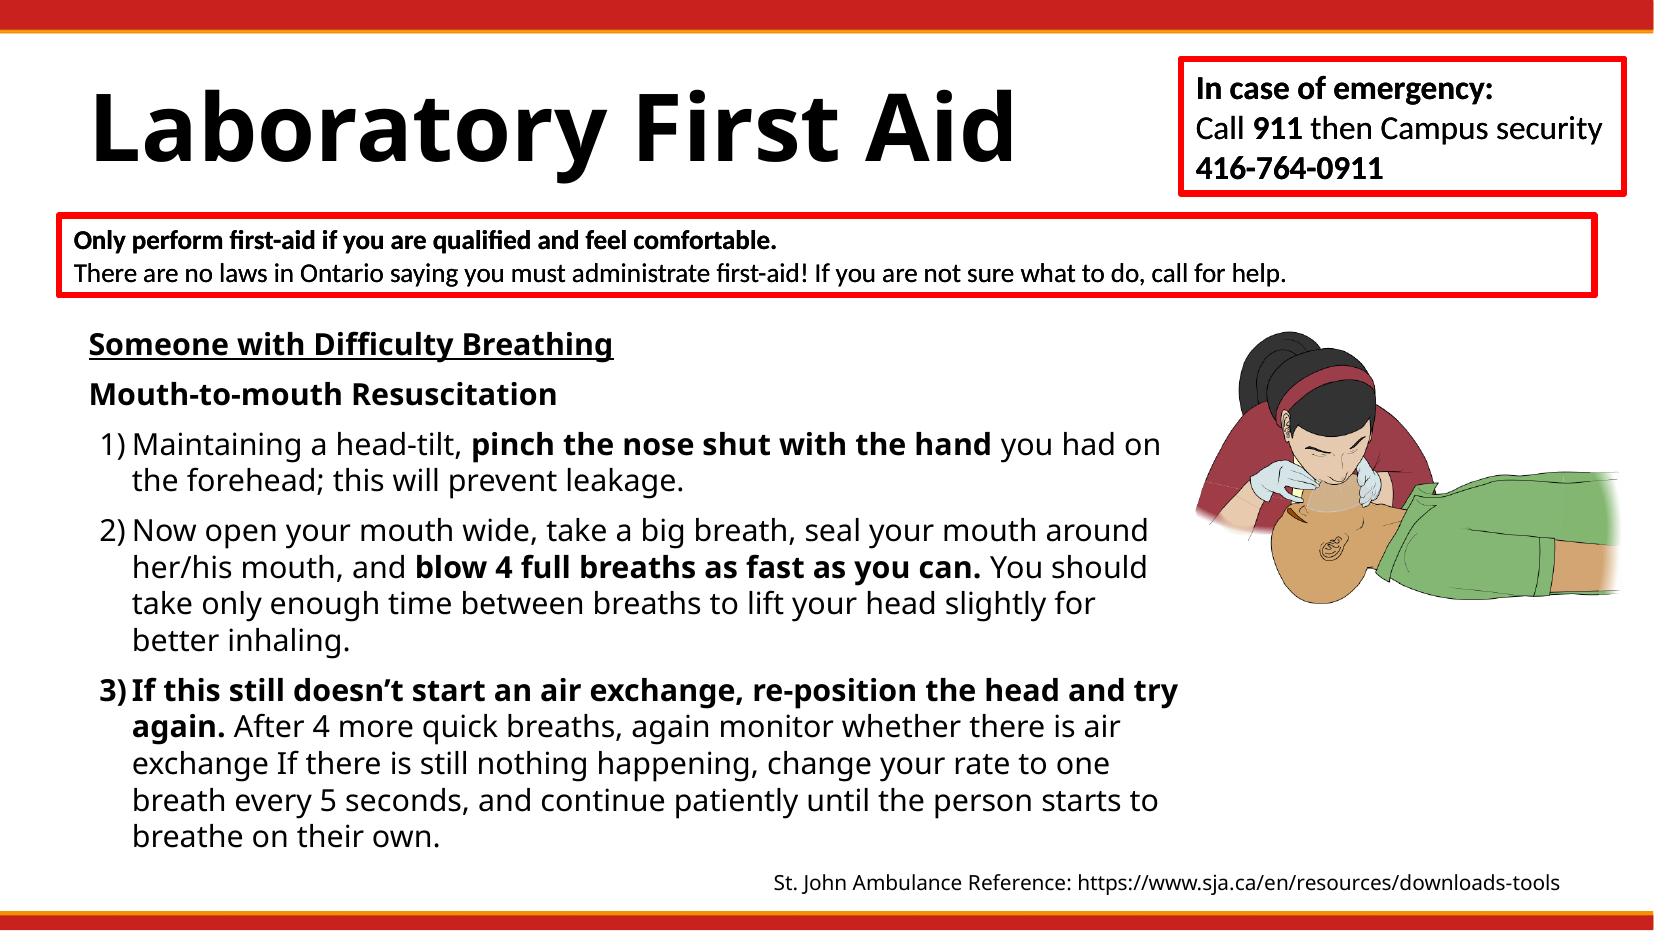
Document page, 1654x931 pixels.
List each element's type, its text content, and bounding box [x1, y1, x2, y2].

title Laboratory First Aid [88, 44, 1565, 207]
text_box In case of emergency: Call 911 then Campus security 416-764-0911 [1181, 58, 1625, 194]
text_box St. John Ambulance Reference: https://www.sja.ca/en/resources/downloads-tools [767, 864, 1625, 901]
picture [1181, 324, 1633, 613]
list Someone with Difficulty Breathing Mouth-to-mouth Resuscitation Maintaining a head-tilt, pinch the nose shut with the hand you had on the forehead; this will prevent leakage. Now open your mouth wide, take a big breath, seal your mouth around her/his mouth, and blow 4 full breaths as fast as you can. You should take only enough time between breaths to lift your head slightly for better inhaling. If this still doesn’t start an air exchange, re-position the head and try again. After 4 more quick breaths, again monitor whether there is air exchange If there is still nothing happening, change your rate to one breath every 5 seconds, and continue patiently until the person starts to breathe on their own. [88, 324, 1182, 857]
text_box Only perform first-aid if you are qualified and feel comfortable. There are no laws in Ontario saying you must administrate first-aid! If you are not sure what to do, call for help. [59, 215, 1595, 296]
